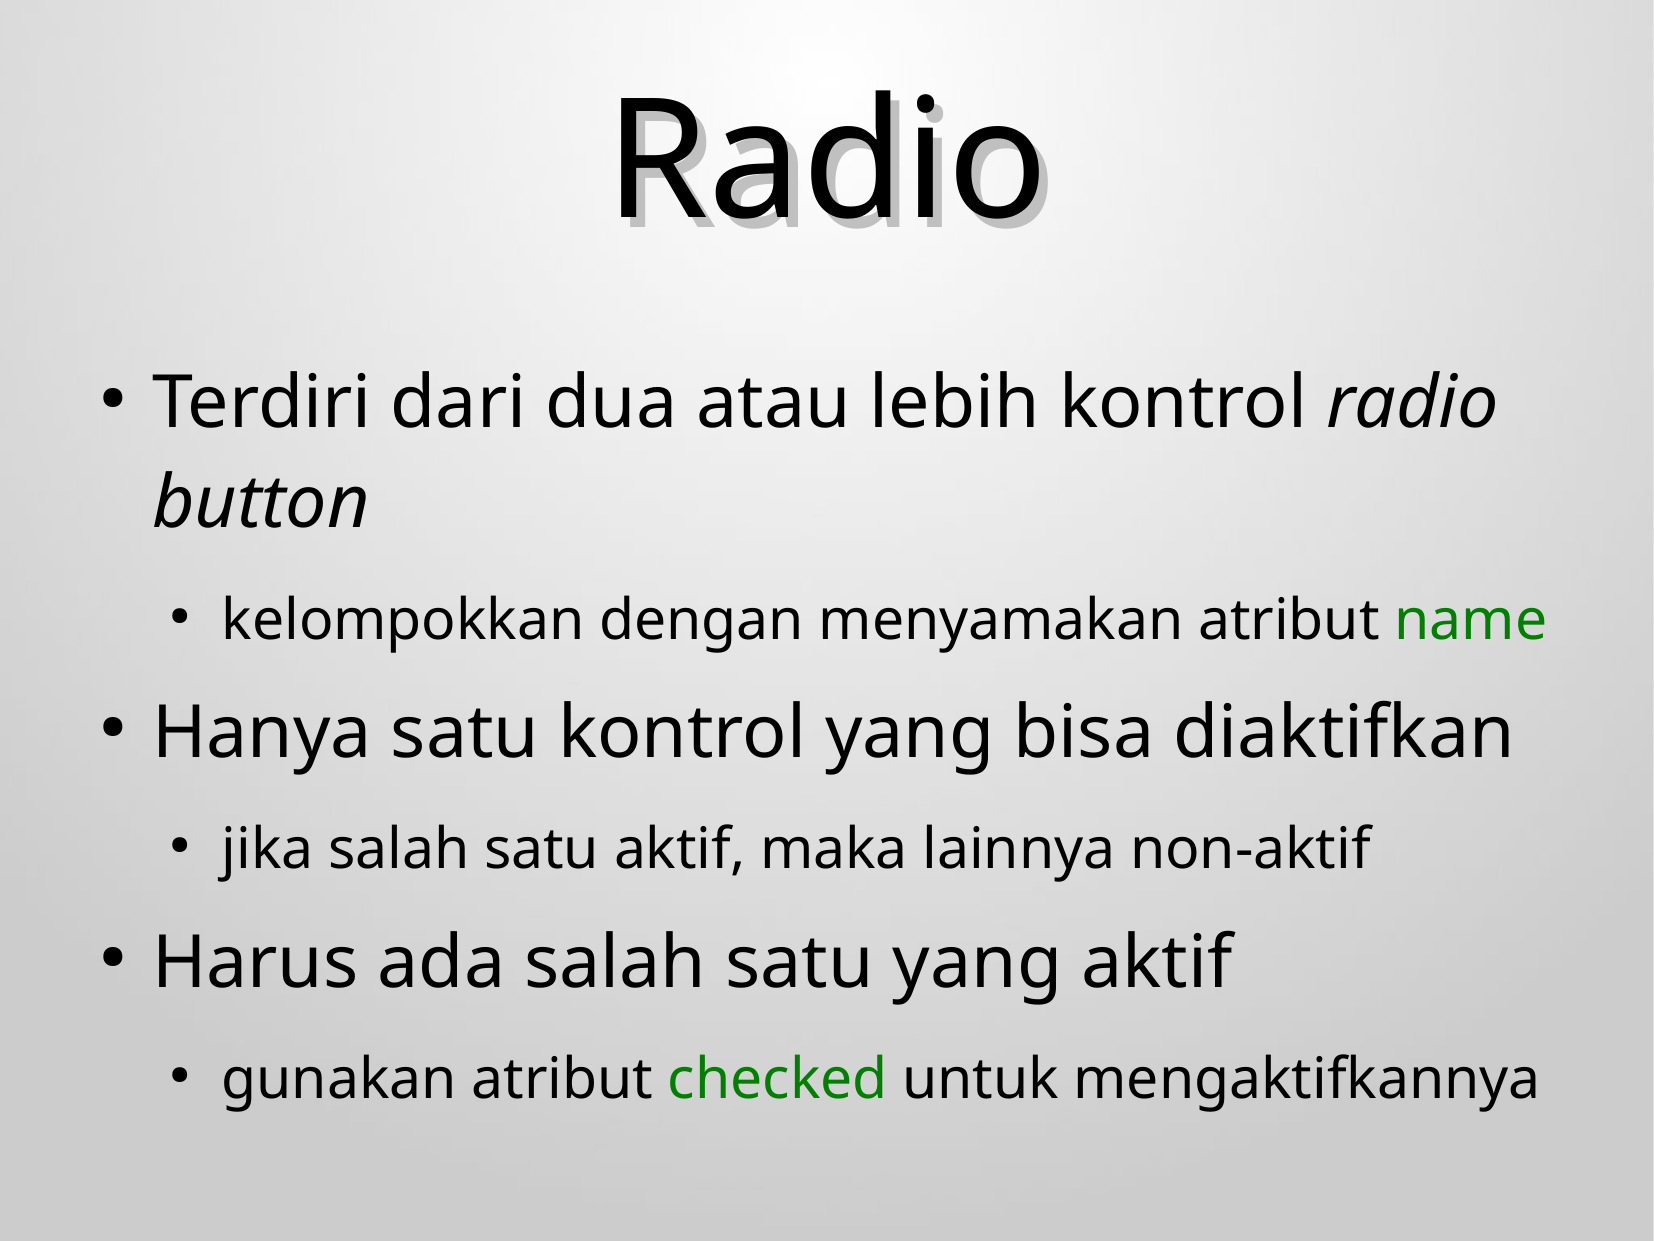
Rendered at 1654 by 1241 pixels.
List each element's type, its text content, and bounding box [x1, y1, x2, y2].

list Terdiri dari dua atau lebih kontrol radio button kelompokkan dengan menyamakan atribut name Hanya satu kontrol yang bisa diaktifkan jika salah satu aktif, maka lainnya non-aktif Harus ada salah satu yang aktif gunakan atribut checked untuk mengaktifkannya [82, 349, 1571, 1168]
title Radio [82, 49, 1571, 257]
picture [0, 0, 1654, 1241]
